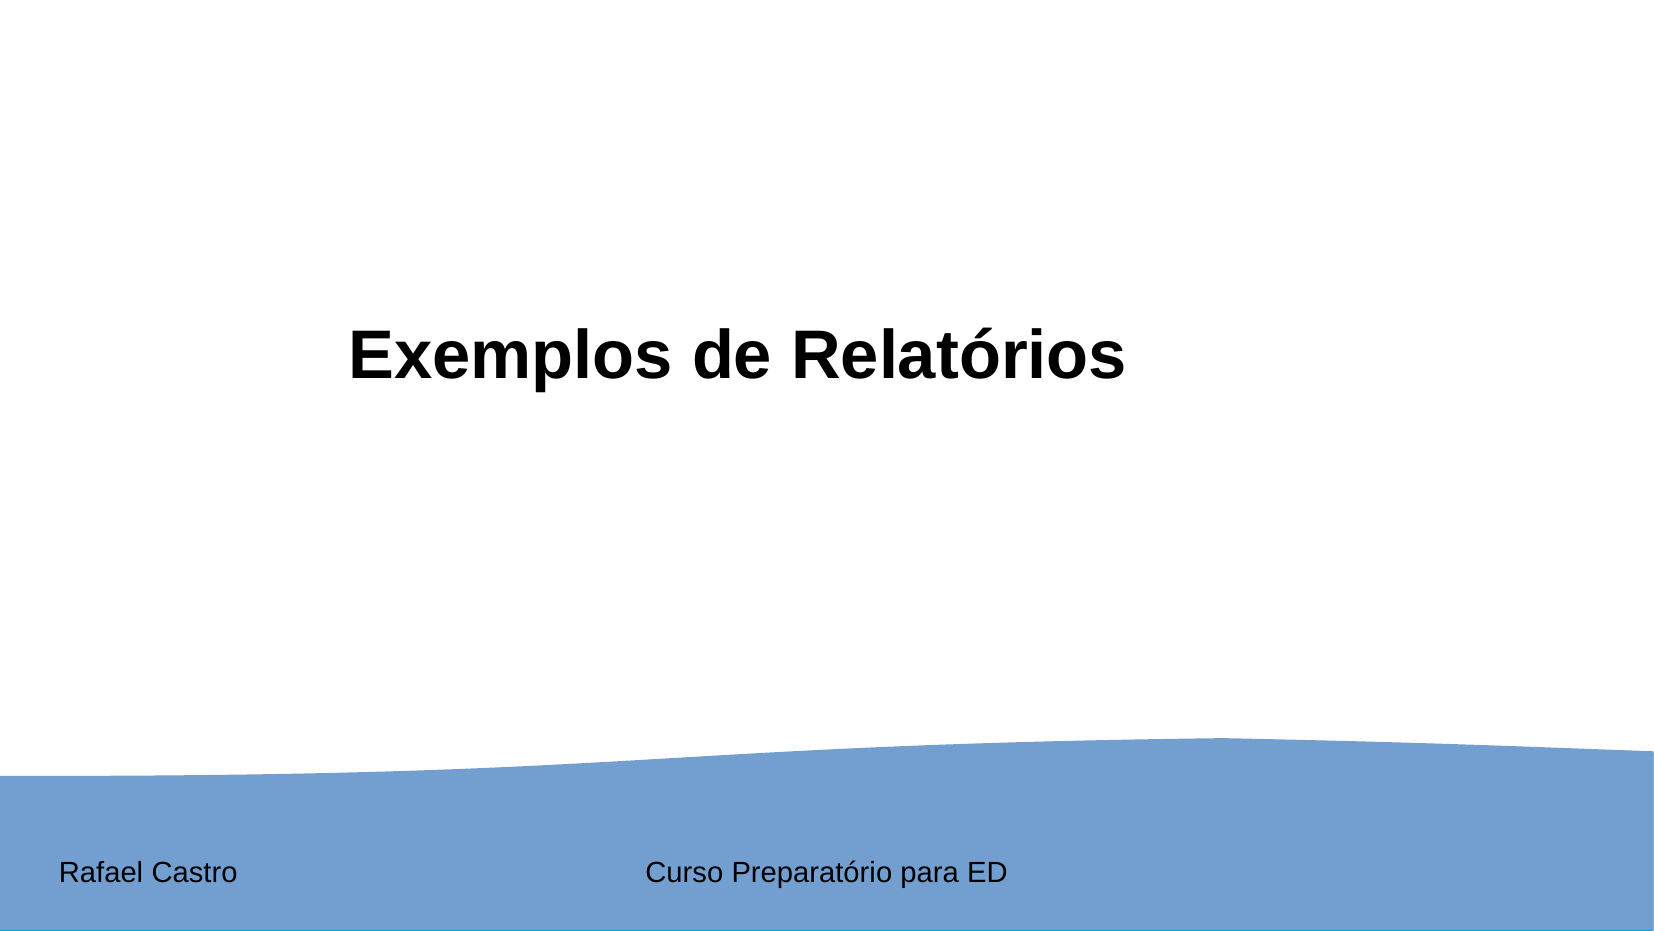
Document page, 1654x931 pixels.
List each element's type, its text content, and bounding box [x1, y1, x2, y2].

title Exemplos de Relatórios [0, 265, 1477, 443]
